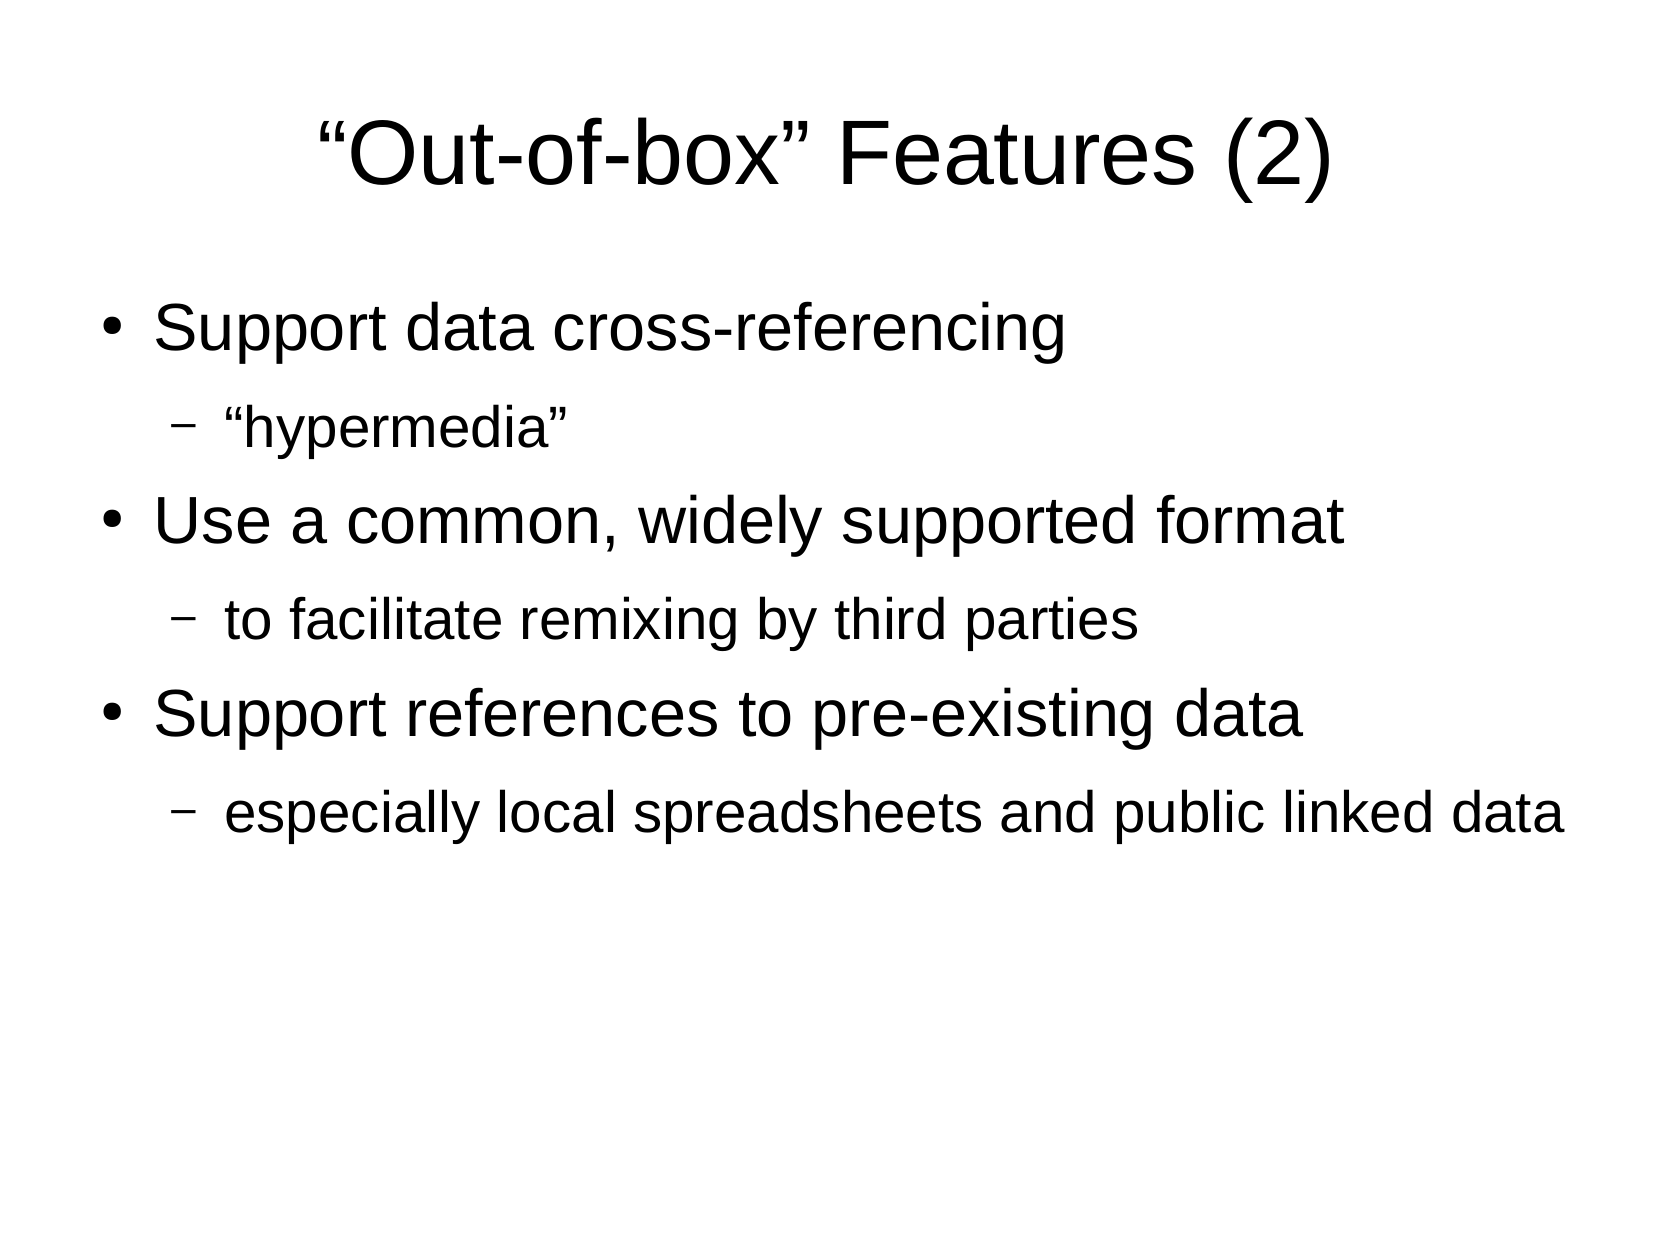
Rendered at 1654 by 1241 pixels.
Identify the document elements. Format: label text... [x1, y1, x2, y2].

title “Out-of-box” Features (2) [82, 49, 1571, 257]
list Support data cross-referencing “hypermedia” Use a common, widely supported format to facilitate remixing by third parties Support references to pre-existing data especially local spreadsheets and public linked data [82, 290, 1571, 1109]
